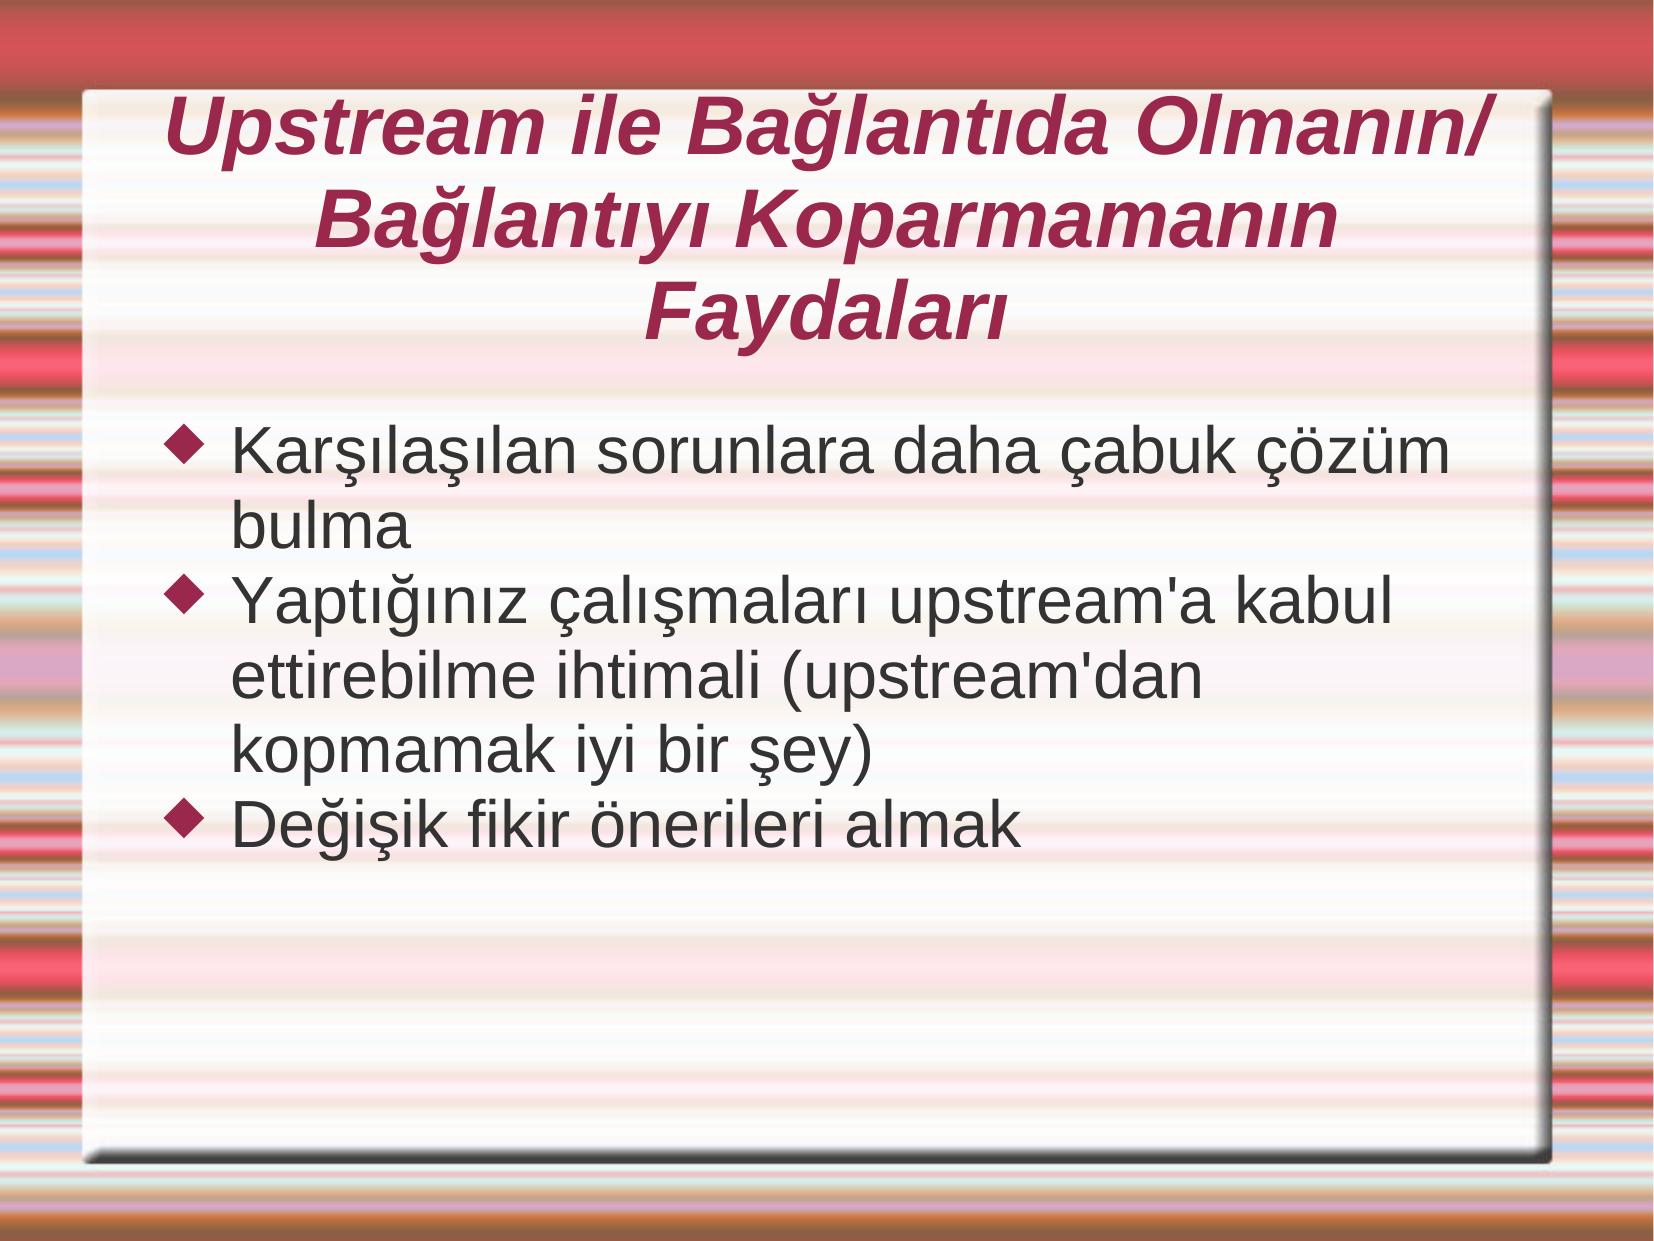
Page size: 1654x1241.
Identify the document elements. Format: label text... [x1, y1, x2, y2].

title Upstream ile Bağlantıda Olmanın/Bağlantıyı Koparmamanın Faydaları [121, 78, 1534, 358]
picture [0, 0, 1654, 1241]
list Karşılaşılan sorunlara daha çabuk çözüm bulma Yaptığınız çalışmaları upstream'a kabul ettirebilme ihtimali (upstream'dan kopmamak iyi bir şey) Değişik fikir önerileri almak [147, 413, 1529, 1152]
